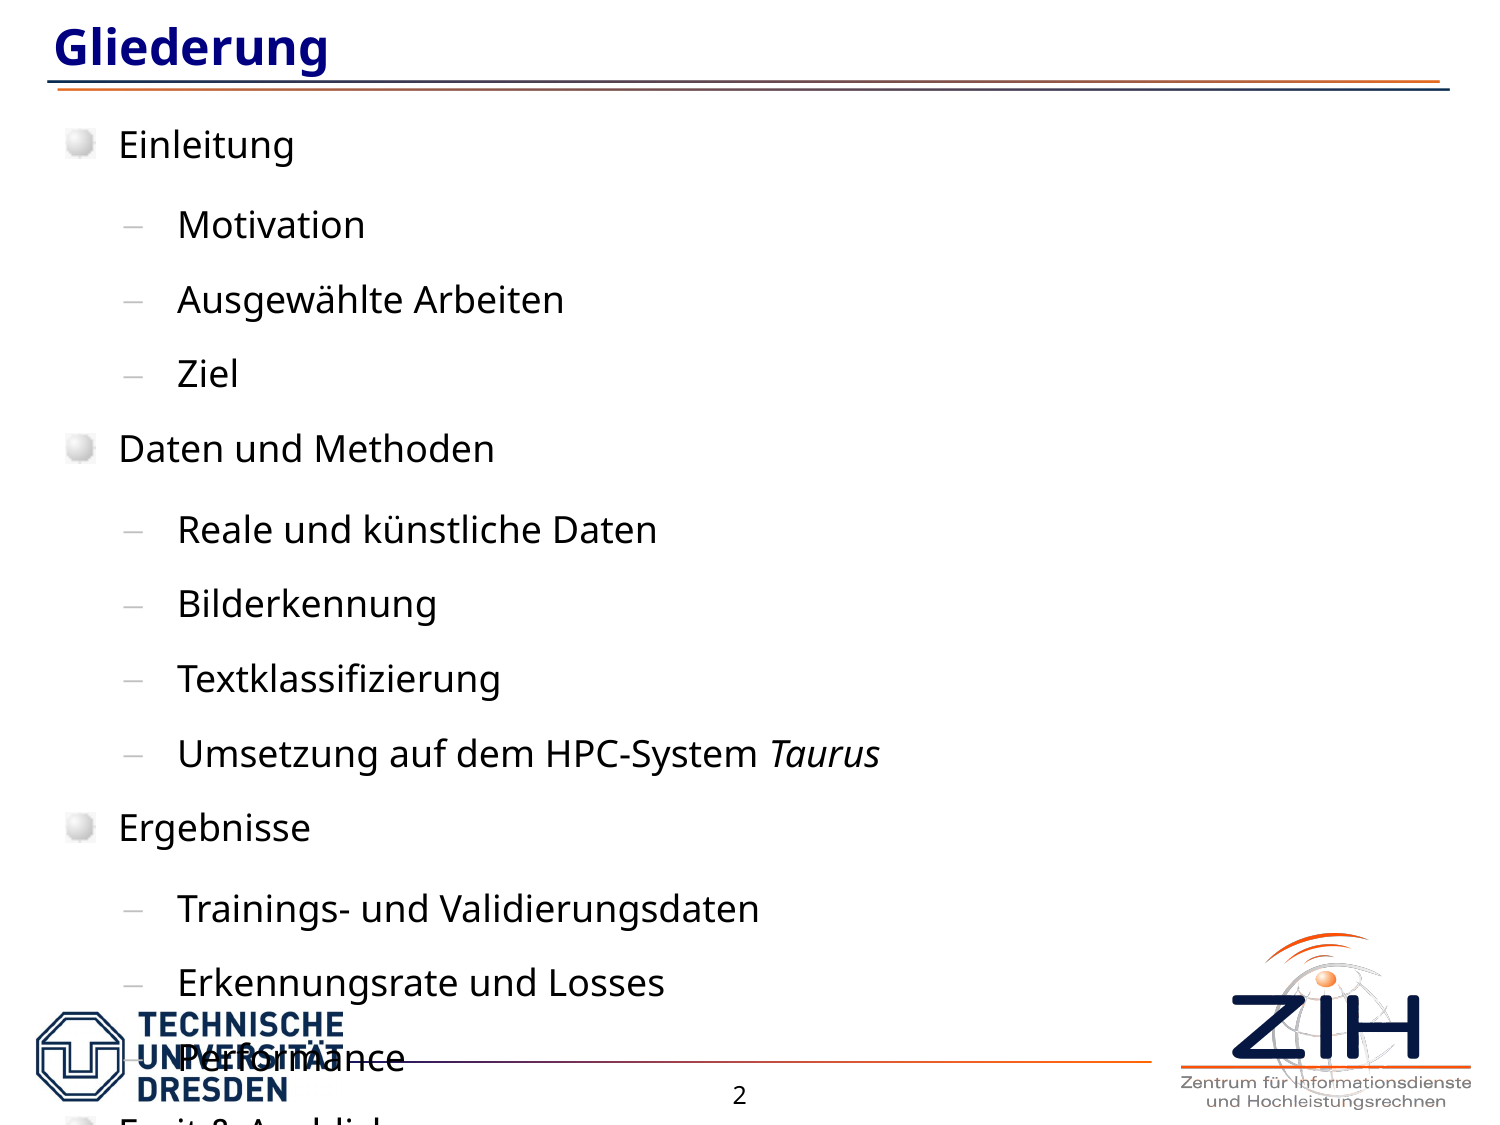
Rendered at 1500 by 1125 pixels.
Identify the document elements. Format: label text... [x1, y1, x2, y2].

picture [35, 1011, 343, 1102]
picture [47, 80, 1450, 91]
title Gliederung [53, 12, 1453, 81]
list Einleitung Motivation Ausgewählte Arbeiten Ziel Daten und Methoden Reale und künstliche Daten Bilderkennung Textklassifizierung Umsetzung auf dem HPC-System Taurus Ergebnisse Trainings- und Validierungsdaten Erkennungsrate und Losses Performance Fazit & Ausblick [29, 118, 1418, 968]
picture [1181, 933, 1471, 1110]
picture [65, 1116, 96, 1125]
